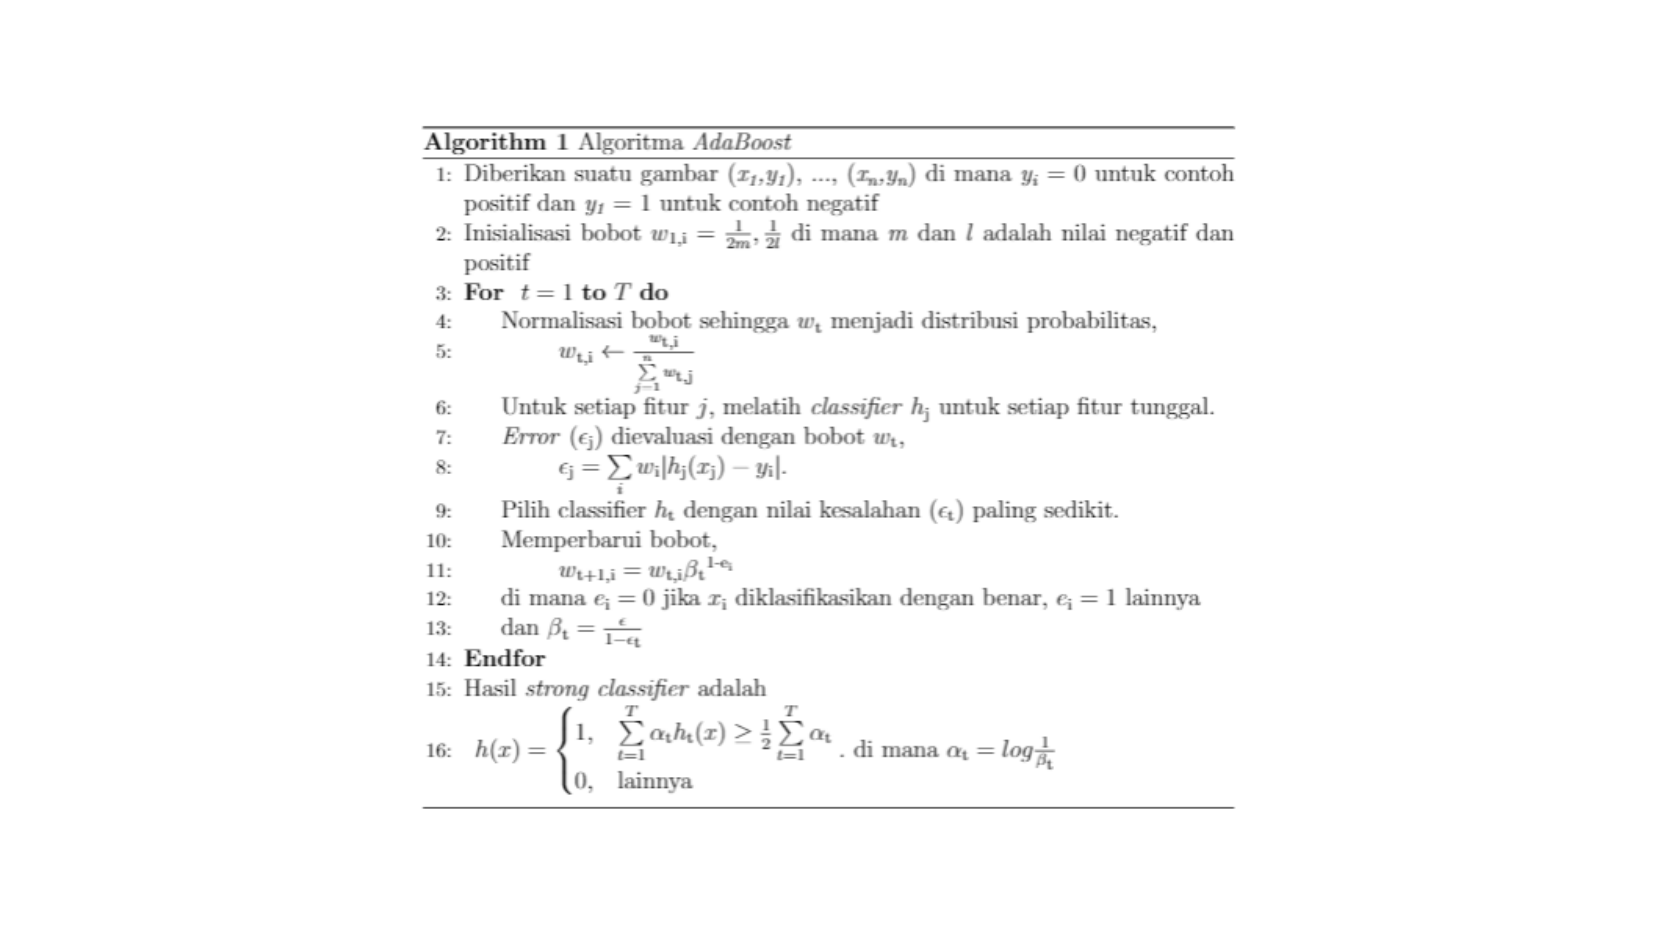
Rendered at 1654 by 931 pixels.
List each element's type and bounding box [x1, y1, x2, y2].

picture [395, 103, 1270, 823]
